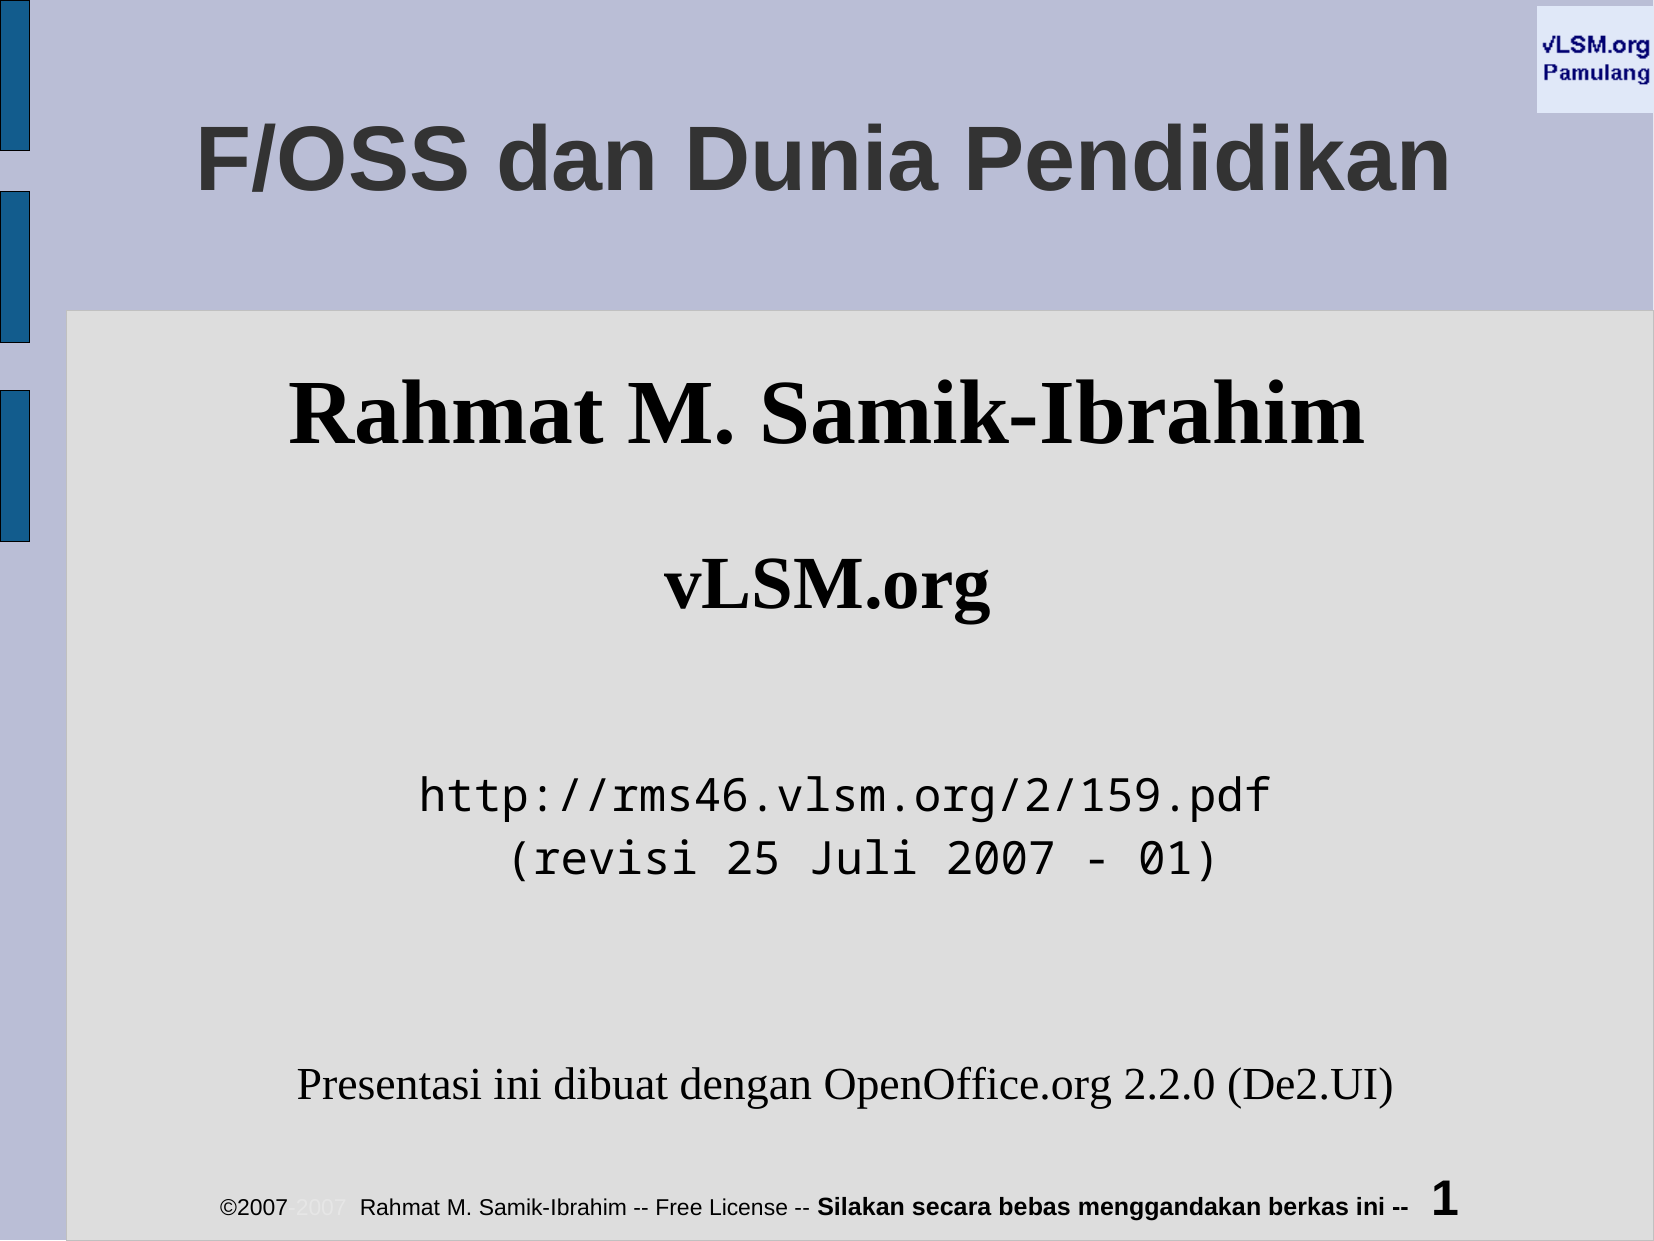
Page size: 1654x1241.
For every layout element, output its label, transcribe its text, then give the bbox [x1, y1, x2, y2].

title F/OSS dan Dunia Pendidikan [75, 55, 1576, 263]
picture [1537, 6, 1654, 113]
subtitle Rahmat M. Samik-Ibrahim vLSM.org http://rms46.vlsm.org/2/159.pdf (revisi 25 Juli 2007 - 01) Presentasi ini dibuat dengan OpenOffice.org 2.2.0 (De2.UI) [121, 352, 1534, 1119]
